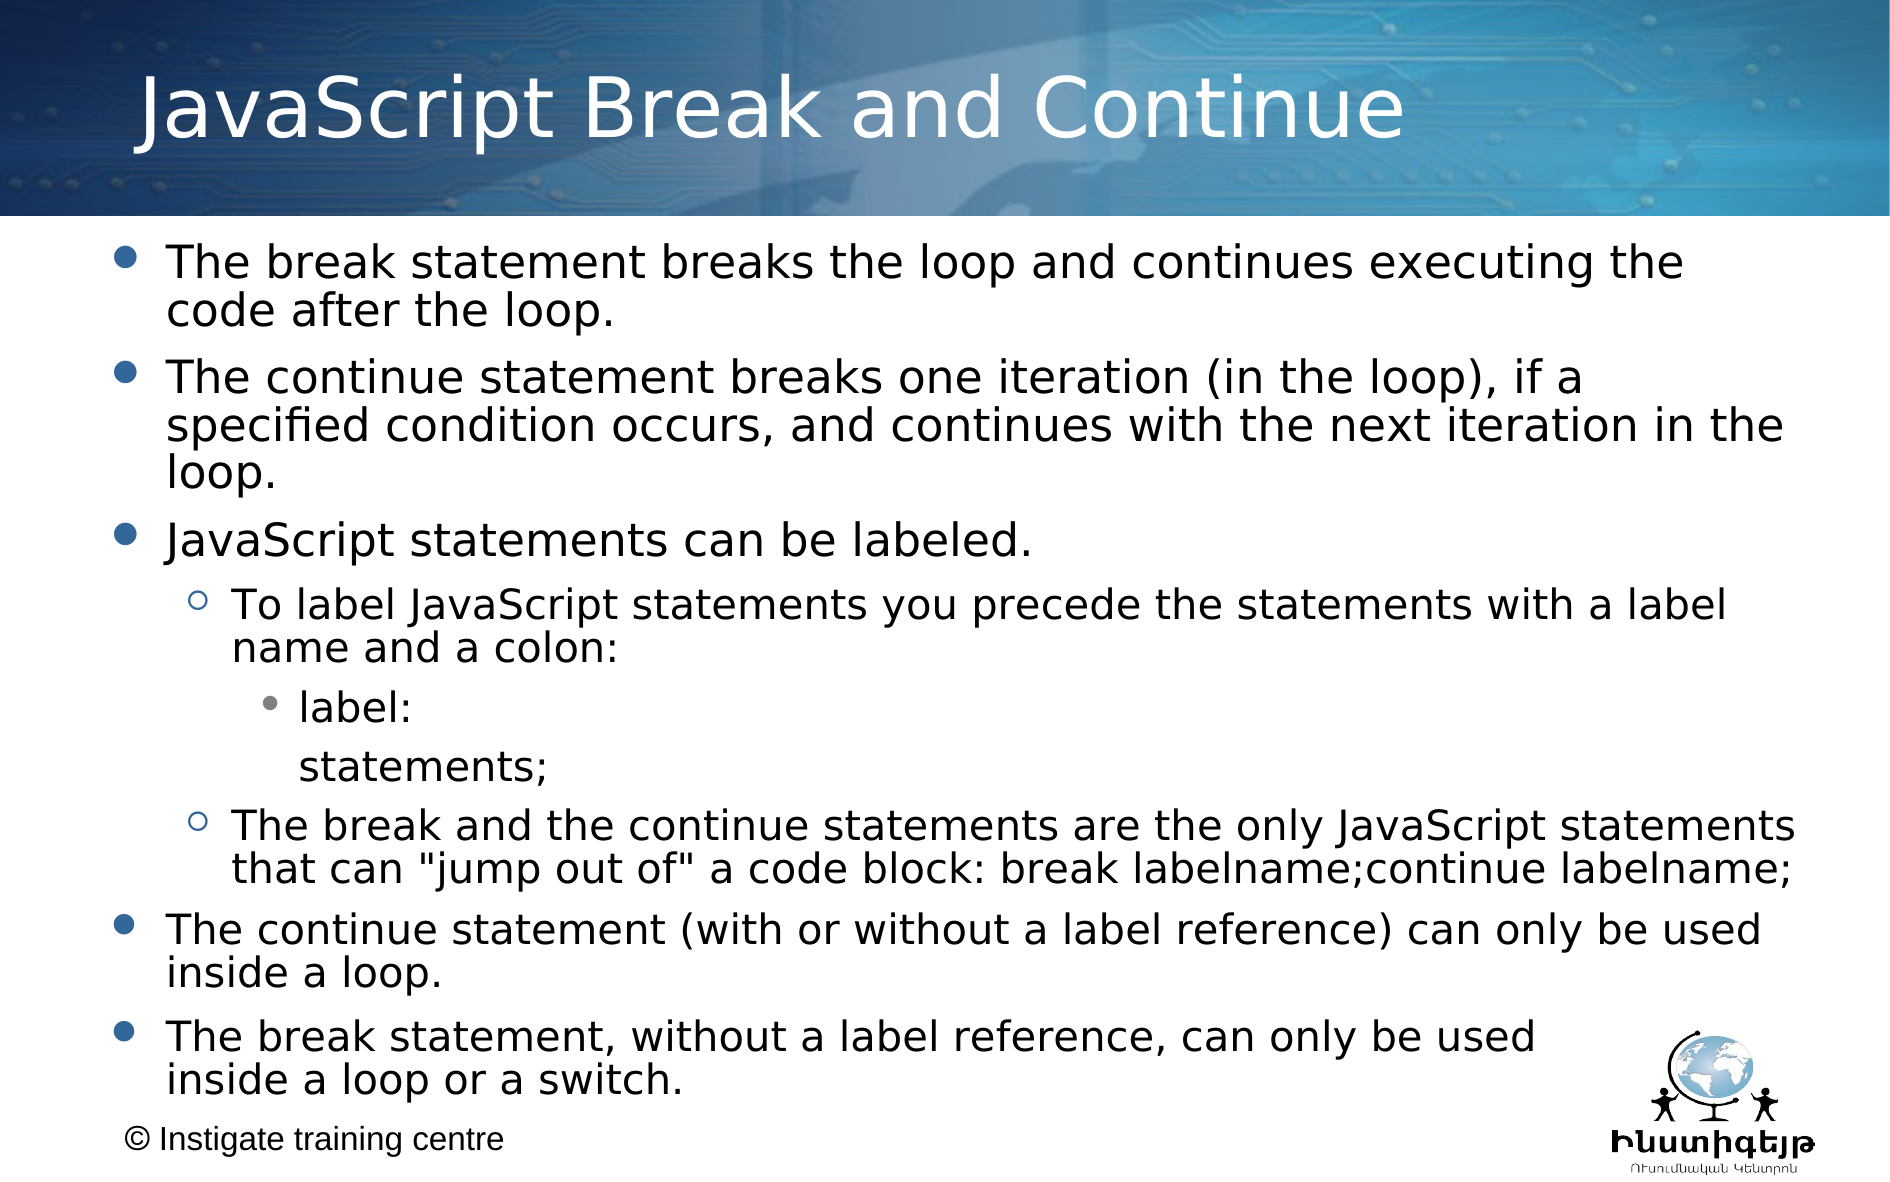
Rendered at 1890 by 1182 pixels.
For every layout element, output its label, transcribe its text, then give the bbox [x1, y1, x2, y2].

picture [1612, 1030, 1815, 1175]
list The break statement breaks the loop and continues executing the code after the loop. The continue statement breaks one iteration (in the loop), if a specified condition occurs, and continues with the next iteration in the loop. JavaScript statements can be labeled. To label JavaScript statements you precede the statements with a label name and a colon: label: statements; The break and the continue statements are the only JavaScript statements that can "jump out of" a code block: break labelname;continue labelname; The continue statement (with or without a label reference) can only be used inside a loop. The break statement, without a label reference, can only be used inside a loop or a switch. [110, 241, 1801, 273]
picture [0, 0, 1890, 216]
text_box JavaScript Break and Continue [138, 82, 1801, 87]
